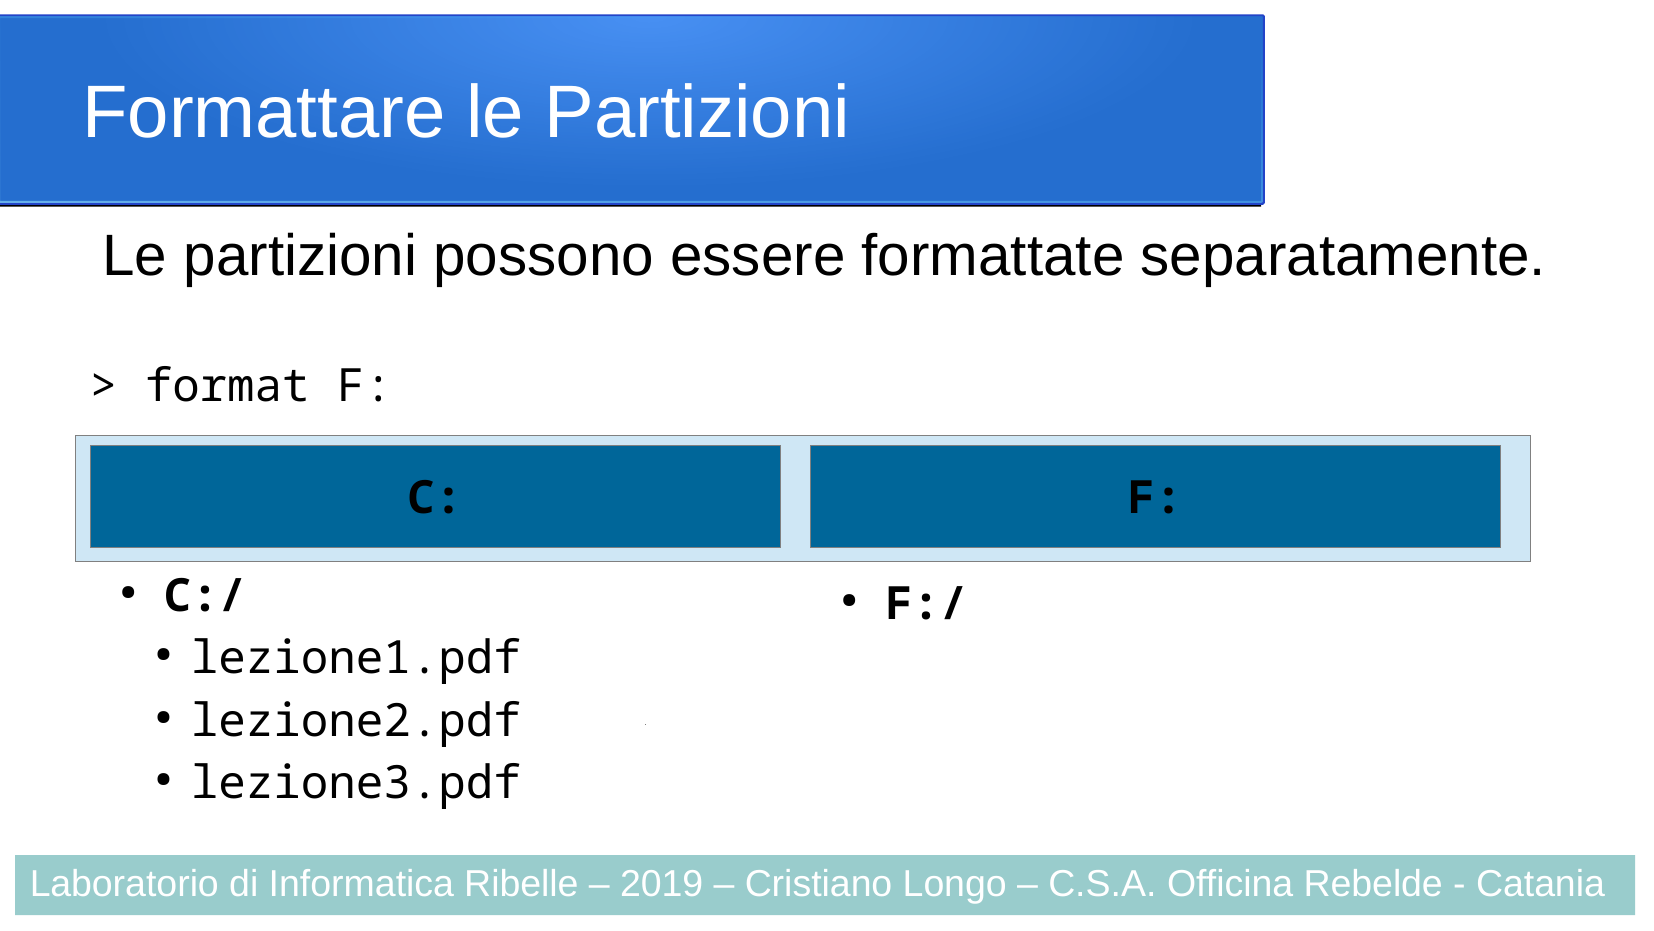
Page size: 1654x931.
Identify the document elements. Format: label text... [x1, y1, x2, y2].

text_box Laboratorio di Informatica Ribelle – 2019 – Cristiano Longo – C.S.A. Officina Rebelde - Catania [15, 855, 1636, 916]
text_box C:/ lezione1.pdf lezione2.pdf lezione3.pdf [120, 595, 646, 854]
text_box [75, 435, 1531, 562]
text_box C: [90, 445, 781, 548]
title Formattare le Partizioni [82, 35, 1235, 189]
text_box F:/ [841, 575, 1411, 766]
text_box > format F: [75, 345, 408, 406]
subtitle Le partizioni possono essere formattate separatamente. [22, 194, 1628, 316]
text_box F: [810, 445, 1501, 548]
